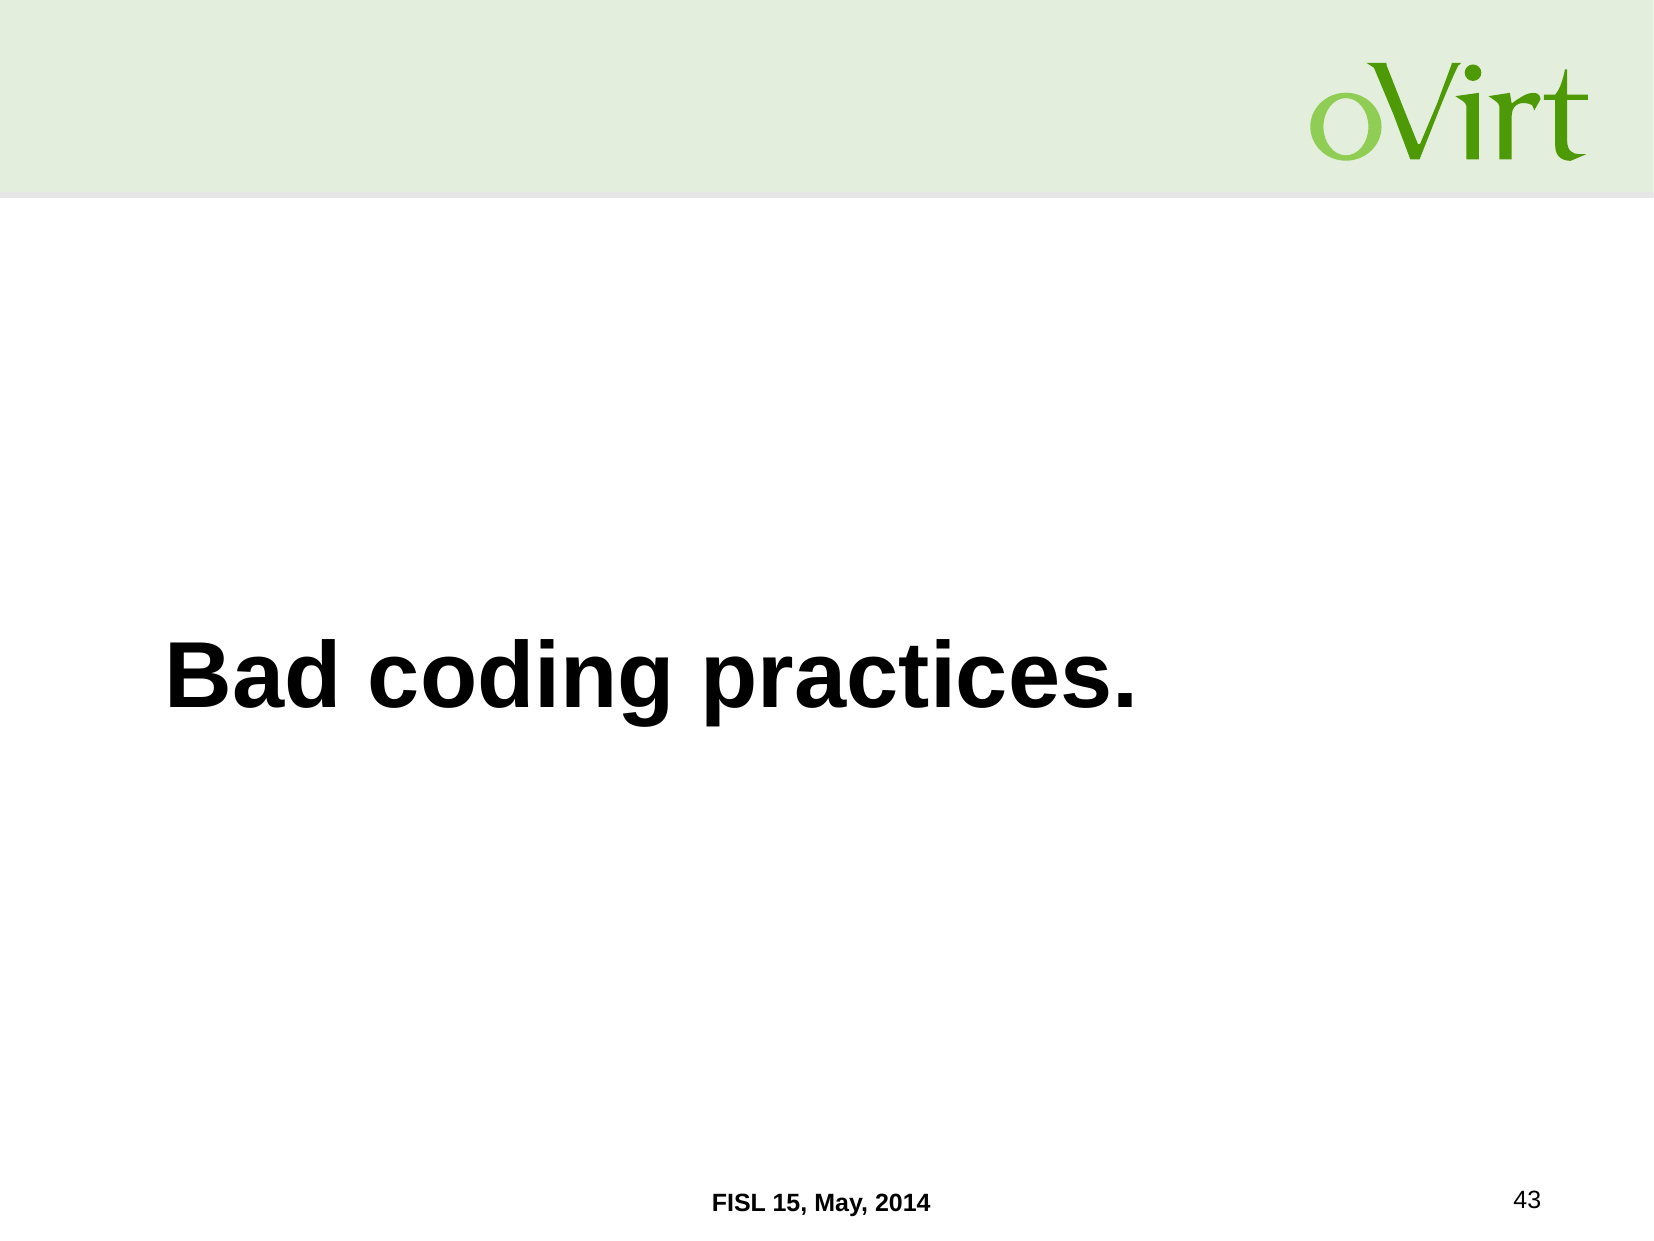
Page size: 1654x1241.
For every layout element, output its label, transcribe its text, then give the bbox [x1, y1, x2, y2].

text_box Bad coding practices. [150, 615, 1654, 750]
